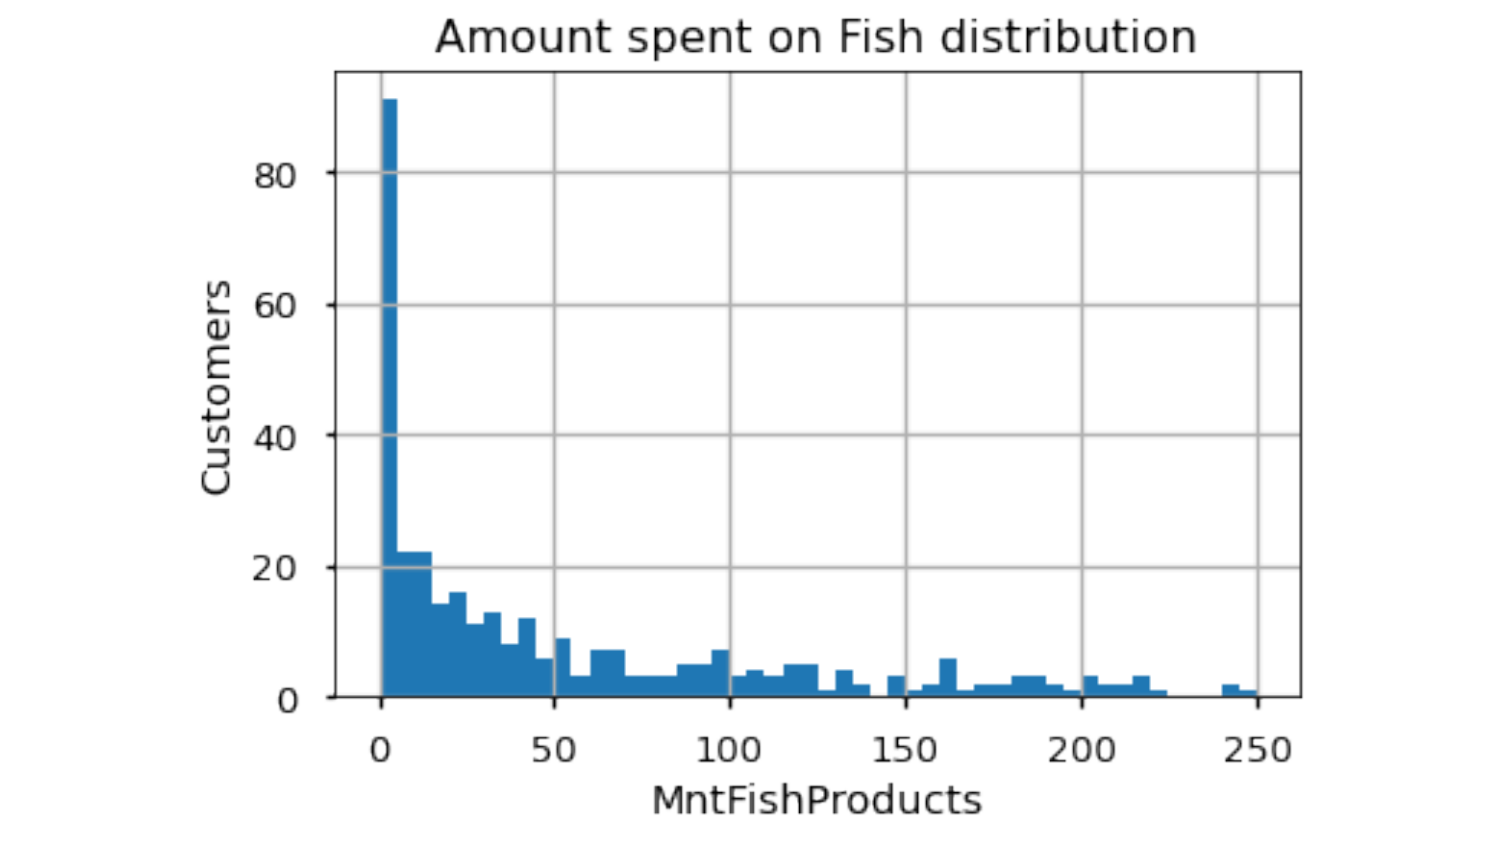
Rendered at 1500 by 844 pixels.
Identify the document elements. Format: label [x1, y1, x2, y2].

picture [179, 0, 1321, 844]
